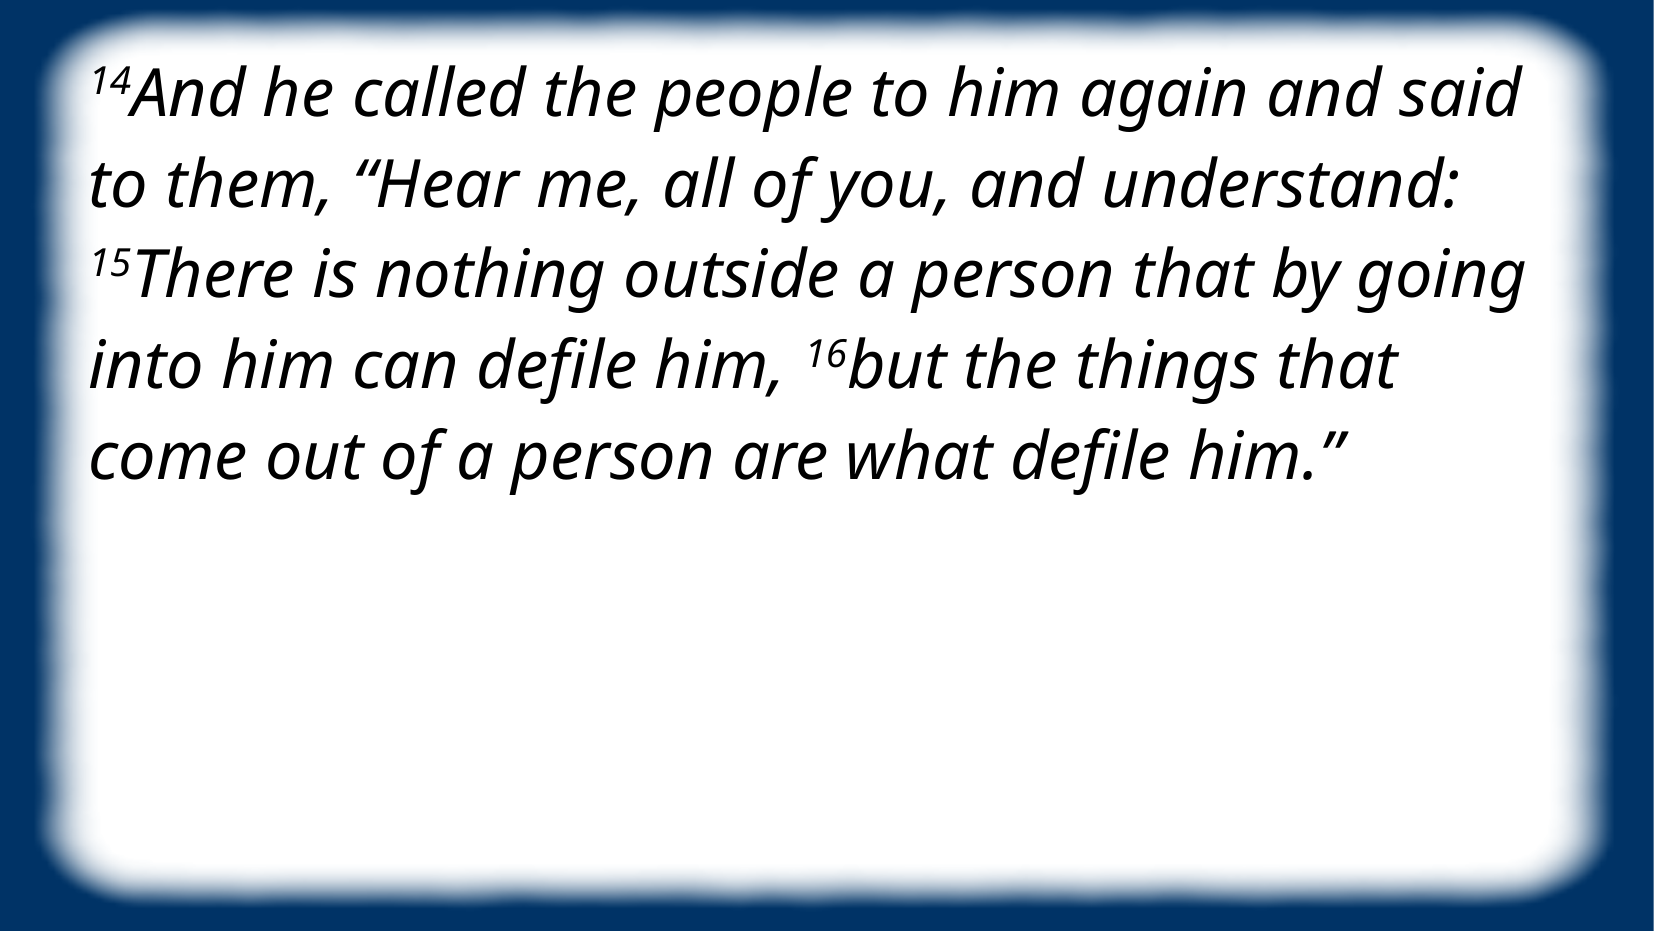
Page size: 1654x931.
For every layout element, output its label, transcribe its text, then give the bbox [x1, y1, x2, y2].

text_box 14And he called the people to him again and said to them, “Hear me, all of you, and understand: 15There is nothing outside a person that by going into him can defile him, 16but the things that come out of a person are what defile him.” [73, 37, 1574, 497]
picture [0, 0, 1654, 931]
